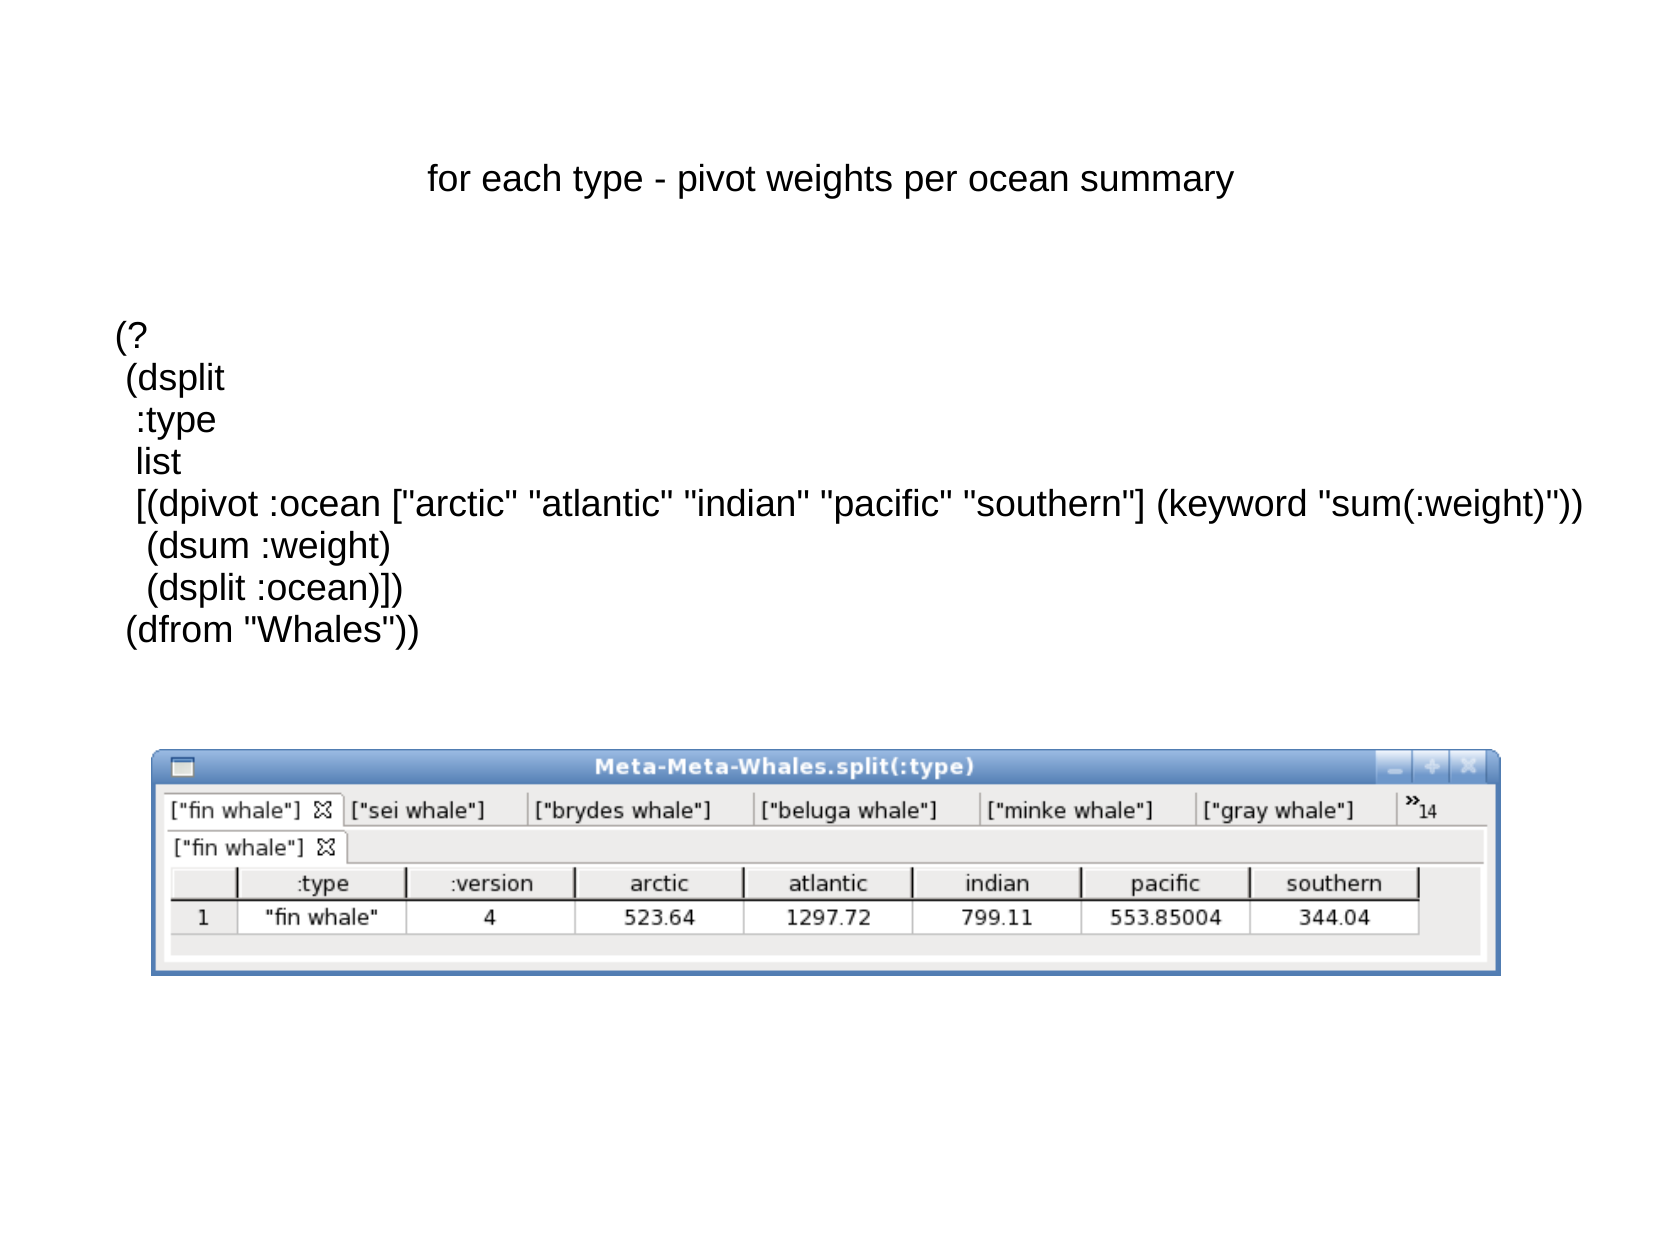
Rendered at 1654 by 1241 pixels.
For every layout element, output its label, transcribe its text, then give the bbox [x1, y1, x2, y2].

text_box (? (dsplit :type list [(dpivot :ocean ["arctic" "atlantic" "indian" "pacific" "southern"] (keyword "sum(:weight)")) (dsum :weight) (dsplit :ocean)]) (dfrom "Whales")) [99, 306, 1603, 658]
picture [151, 749, 1501, 976]
text_box for each type - pivot weights per ocean summary [412, 150, 1251, 207]
